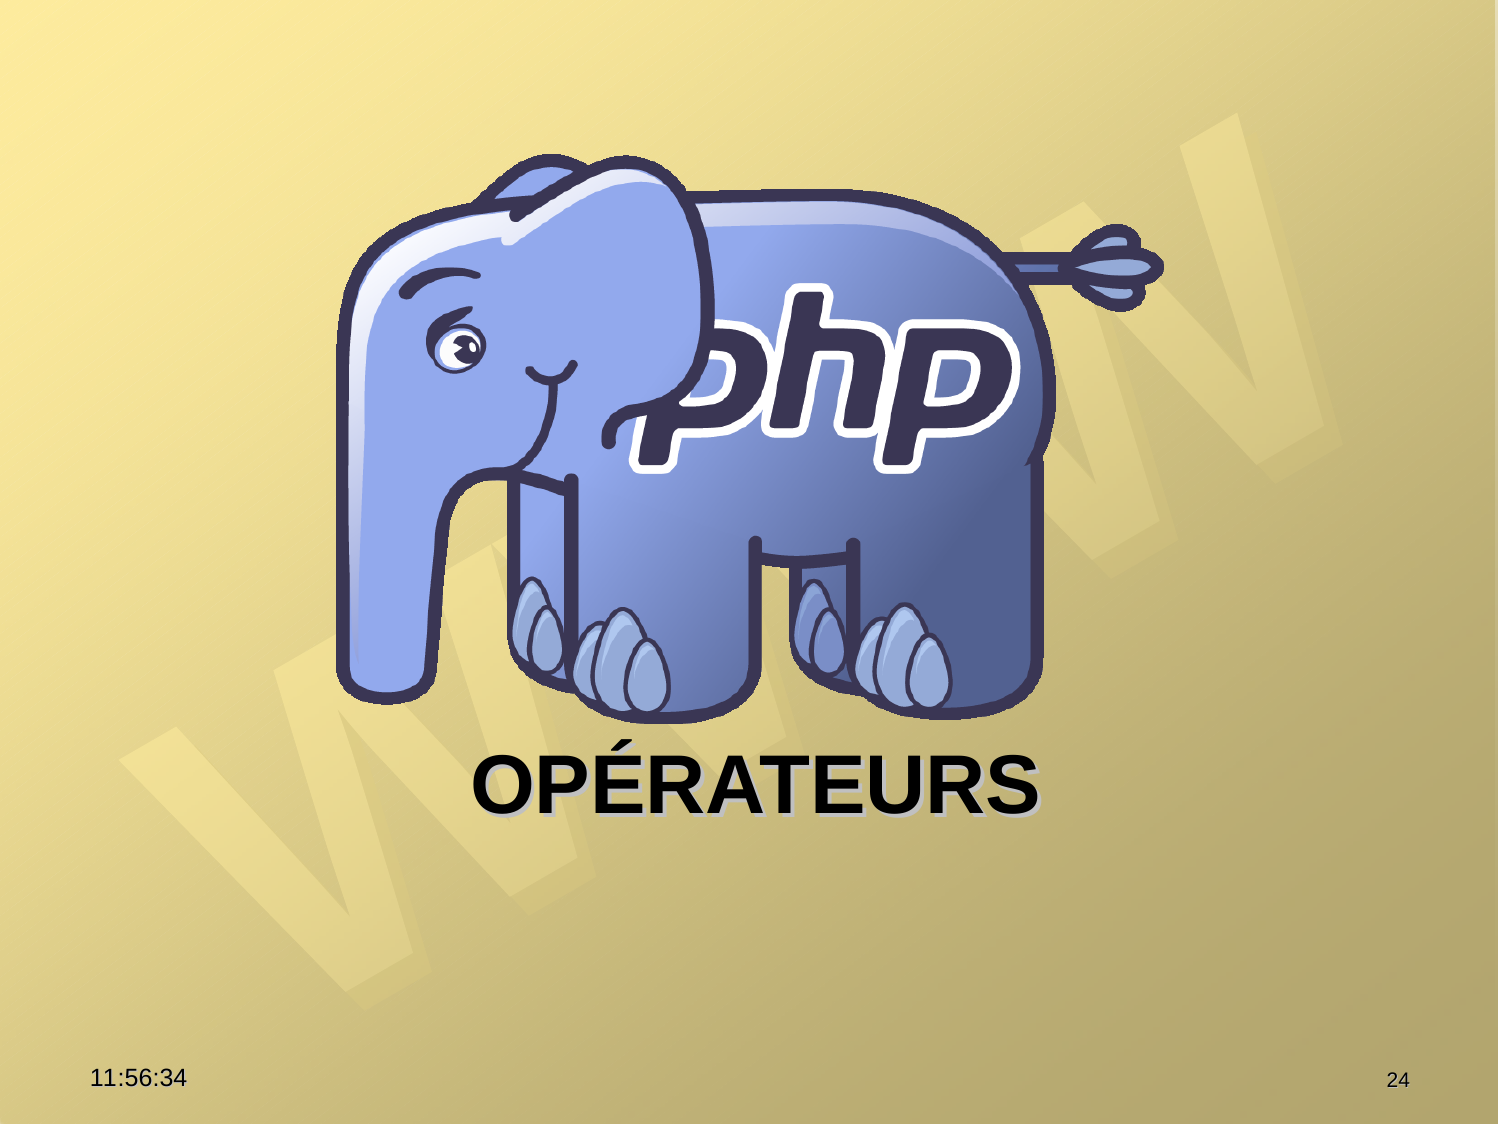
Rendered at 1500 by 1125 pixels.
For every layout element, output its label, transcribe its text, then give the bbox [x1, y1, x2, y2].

picture [336, 154, 1164, 722]
text_box 18:45:30 [74, 1058, 426, 1100]
title OPÉRATEURS [118, 722, 1394, 947]
text_box <numéro> [1074, 1058, 1426, 1100]
